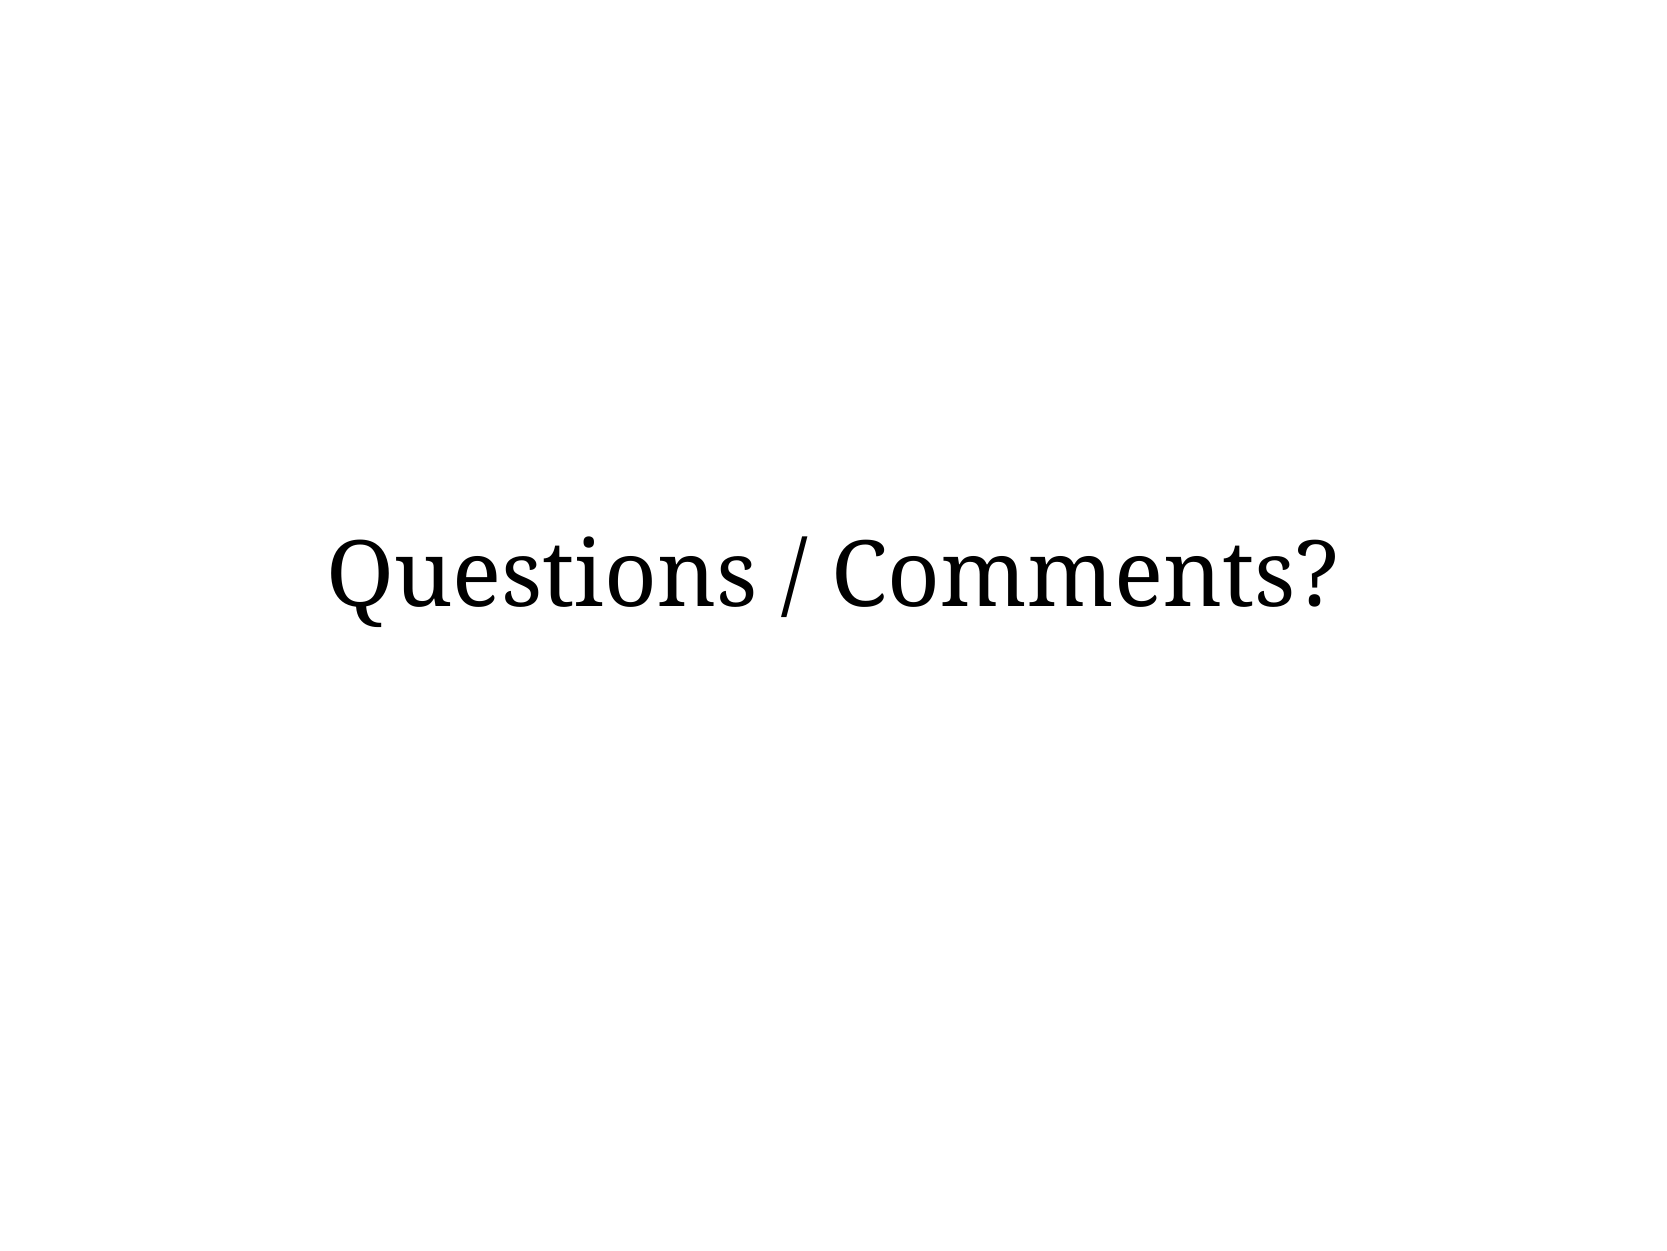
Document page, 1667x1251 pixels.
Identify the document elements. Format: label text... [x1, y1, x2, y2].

title Questions / Comments? [124, 465, 1542, 674]
